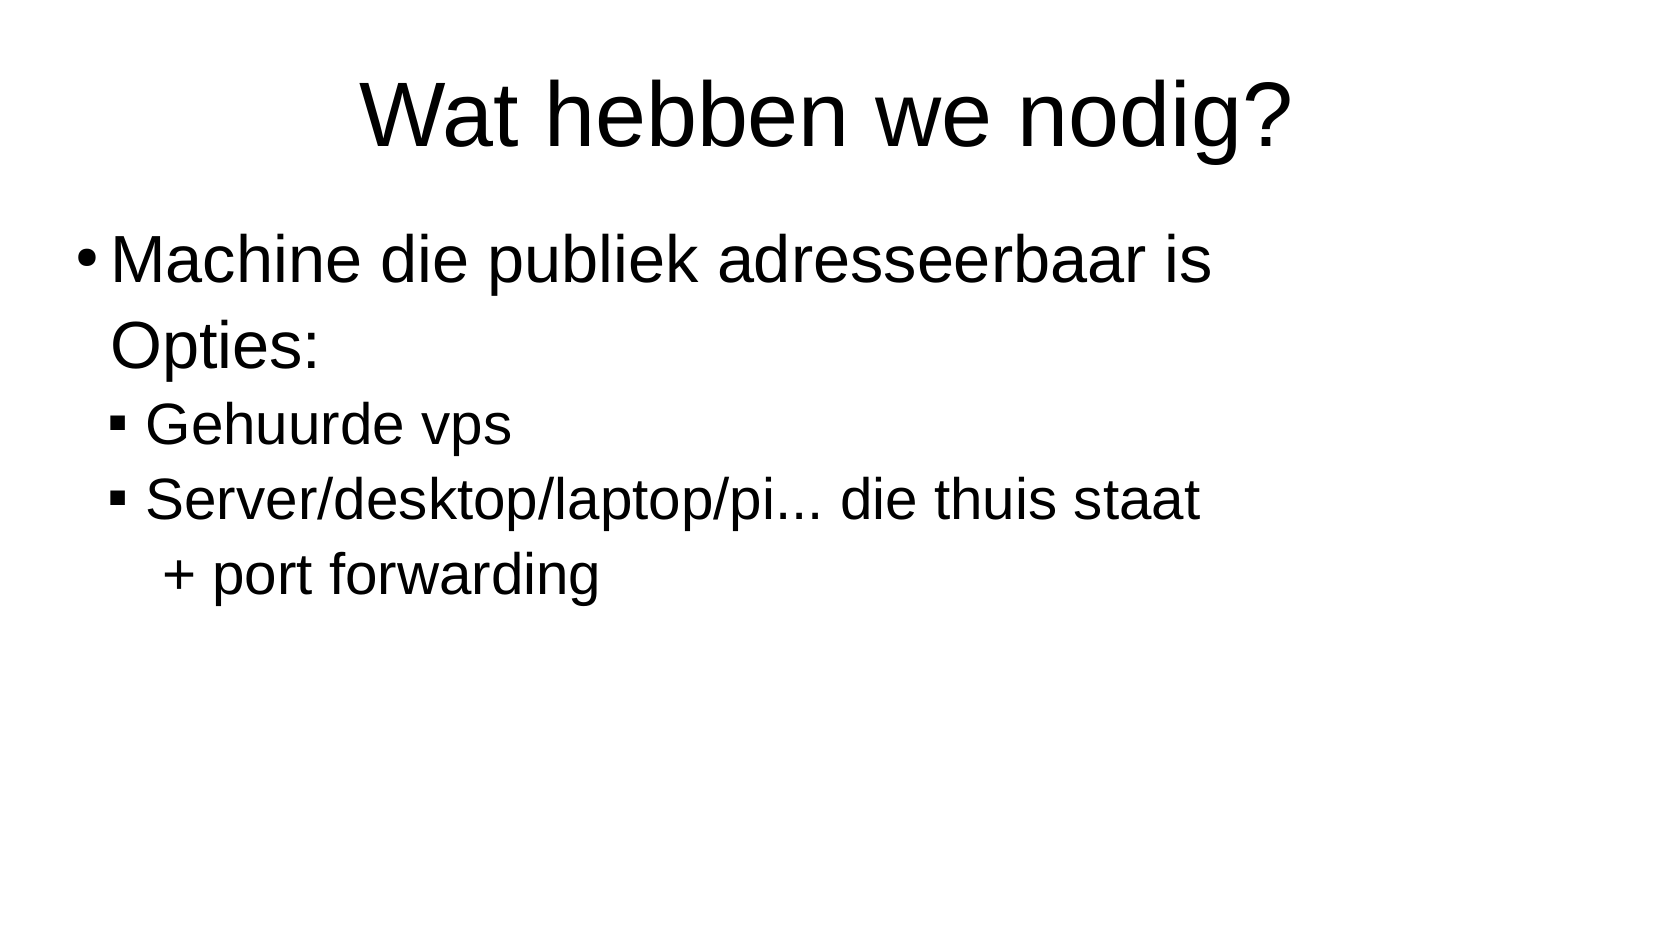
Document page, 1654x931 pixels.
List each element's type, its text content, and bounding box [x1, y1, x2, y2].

title Wat hebben we nodig? [82, 37, 1571, 193]
subtitle Machine die publiek adresseerbaar is Opties: Gehuurde vps Server/desktop/laptop/pi... die thuis staat + port forwarding [75, 210, 1564, 751]
